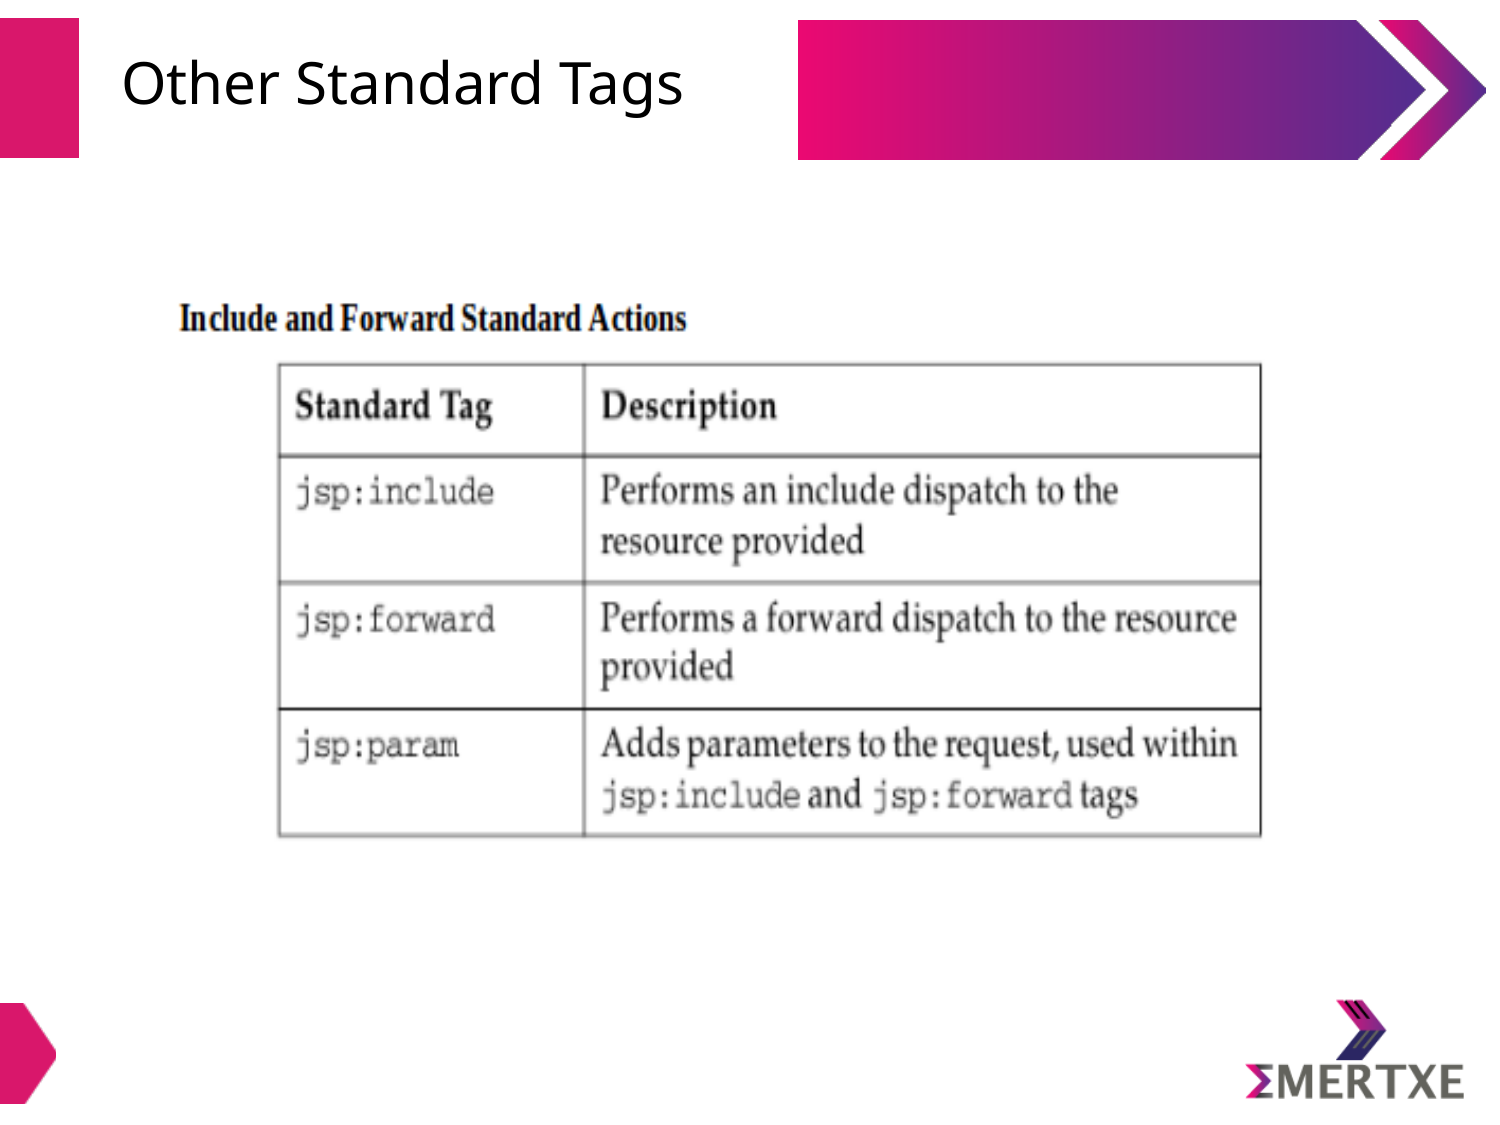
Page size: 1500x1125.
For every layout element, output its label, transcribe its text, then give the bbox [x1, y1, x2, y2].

picture [129, 283, 1347, 863]
text_box Other Standard Tags [106, 35, 756, 119]
picture [1245, 996, 1465, 1099]
picture [798, 20, 1486, 160]
